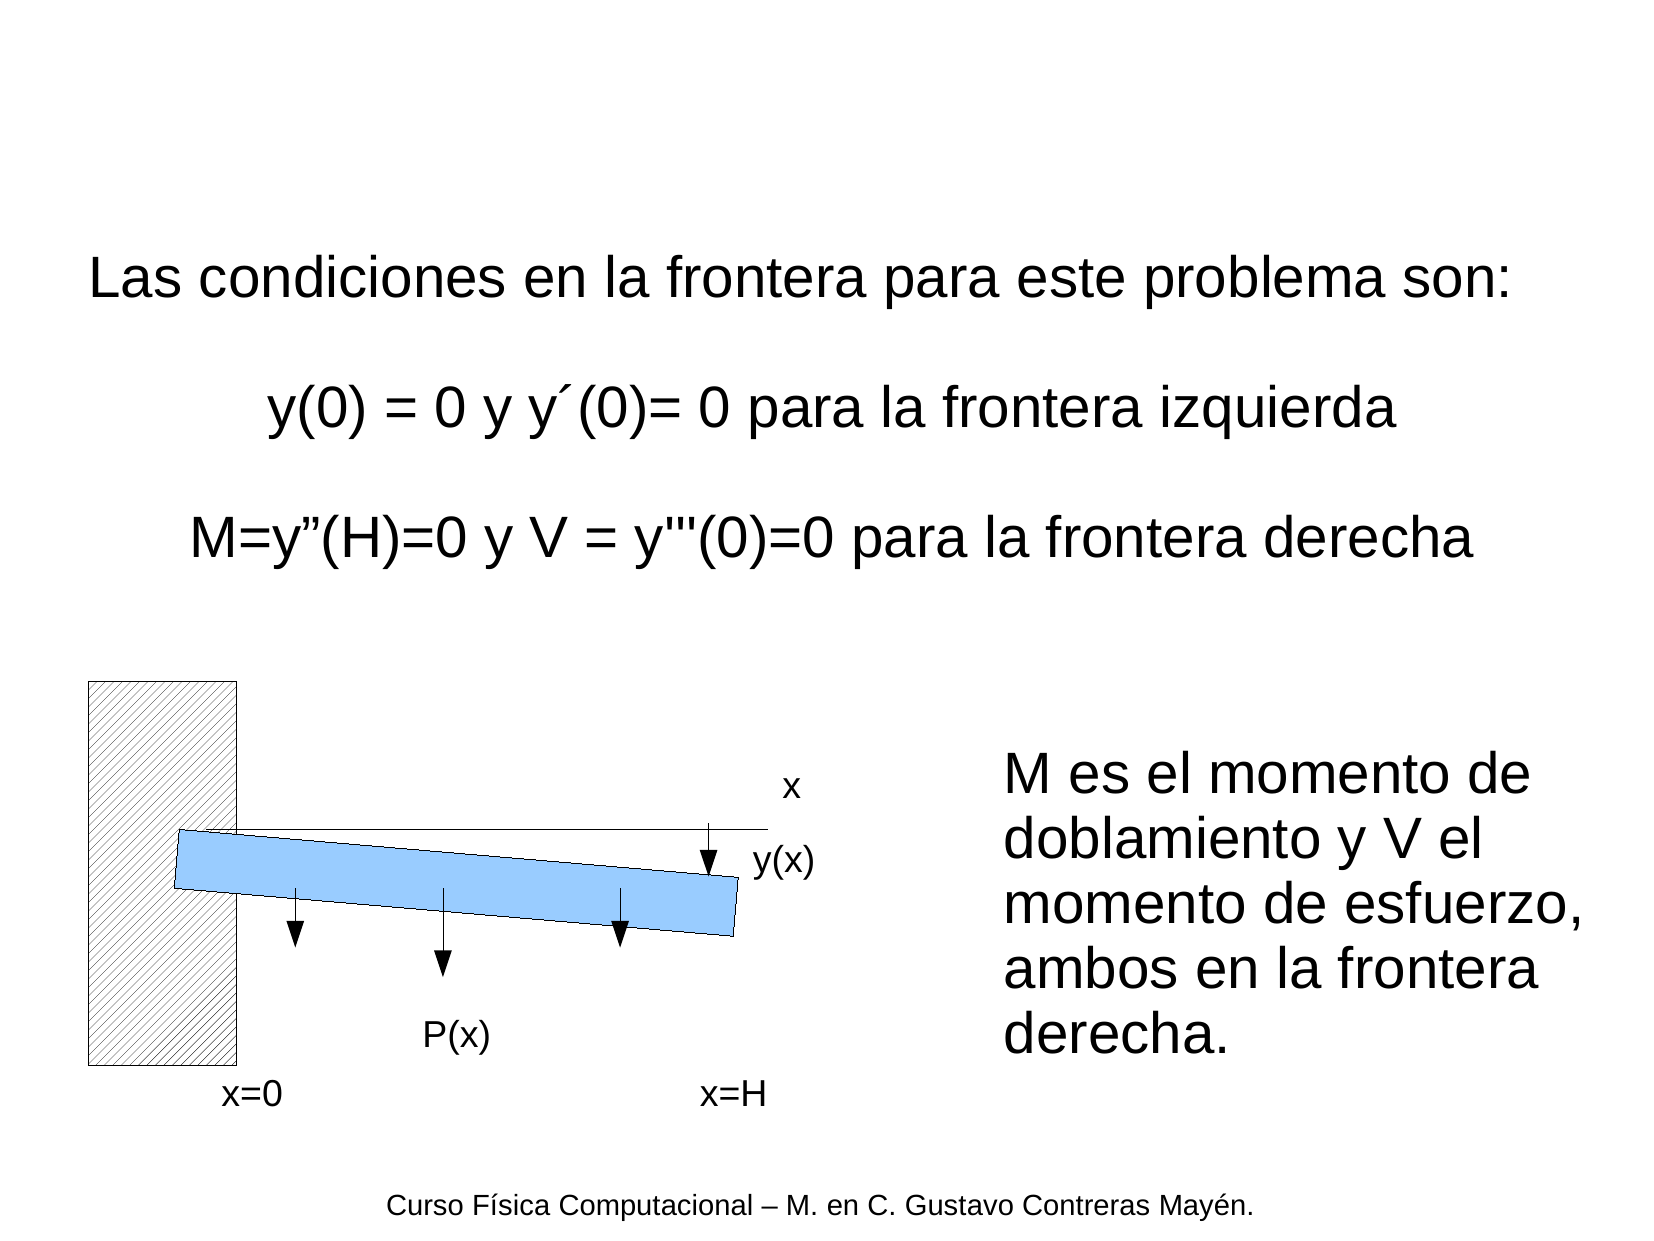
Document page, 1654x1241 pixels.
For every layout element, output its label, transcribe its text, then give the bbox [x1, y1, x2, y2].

text_box x [767, 757, 817, 815]
text_box M es el momento de doblamiento y V el momento de esfuerzo, ambos en la frontera derecha. [1003, 679, 1625, 1128]
subtitle Las condiciones en la frontera para este problema son: y(0) = 0 y y´(0)= 0 para la frontera izquierda M=y”(H)=0 y V = y'''(0)=0 para la frontera derecha [88, 183, 1577, 632]
text_box x=H [685, 1064, 798, 1122]
text_box [88, 681, 738, 1066]
text_box x=0 [206, 1064, 325, 1122]
text_box y(x) [738, 831, 831, 889]
text_box P(x) [407, 1005, 532, 1063]
